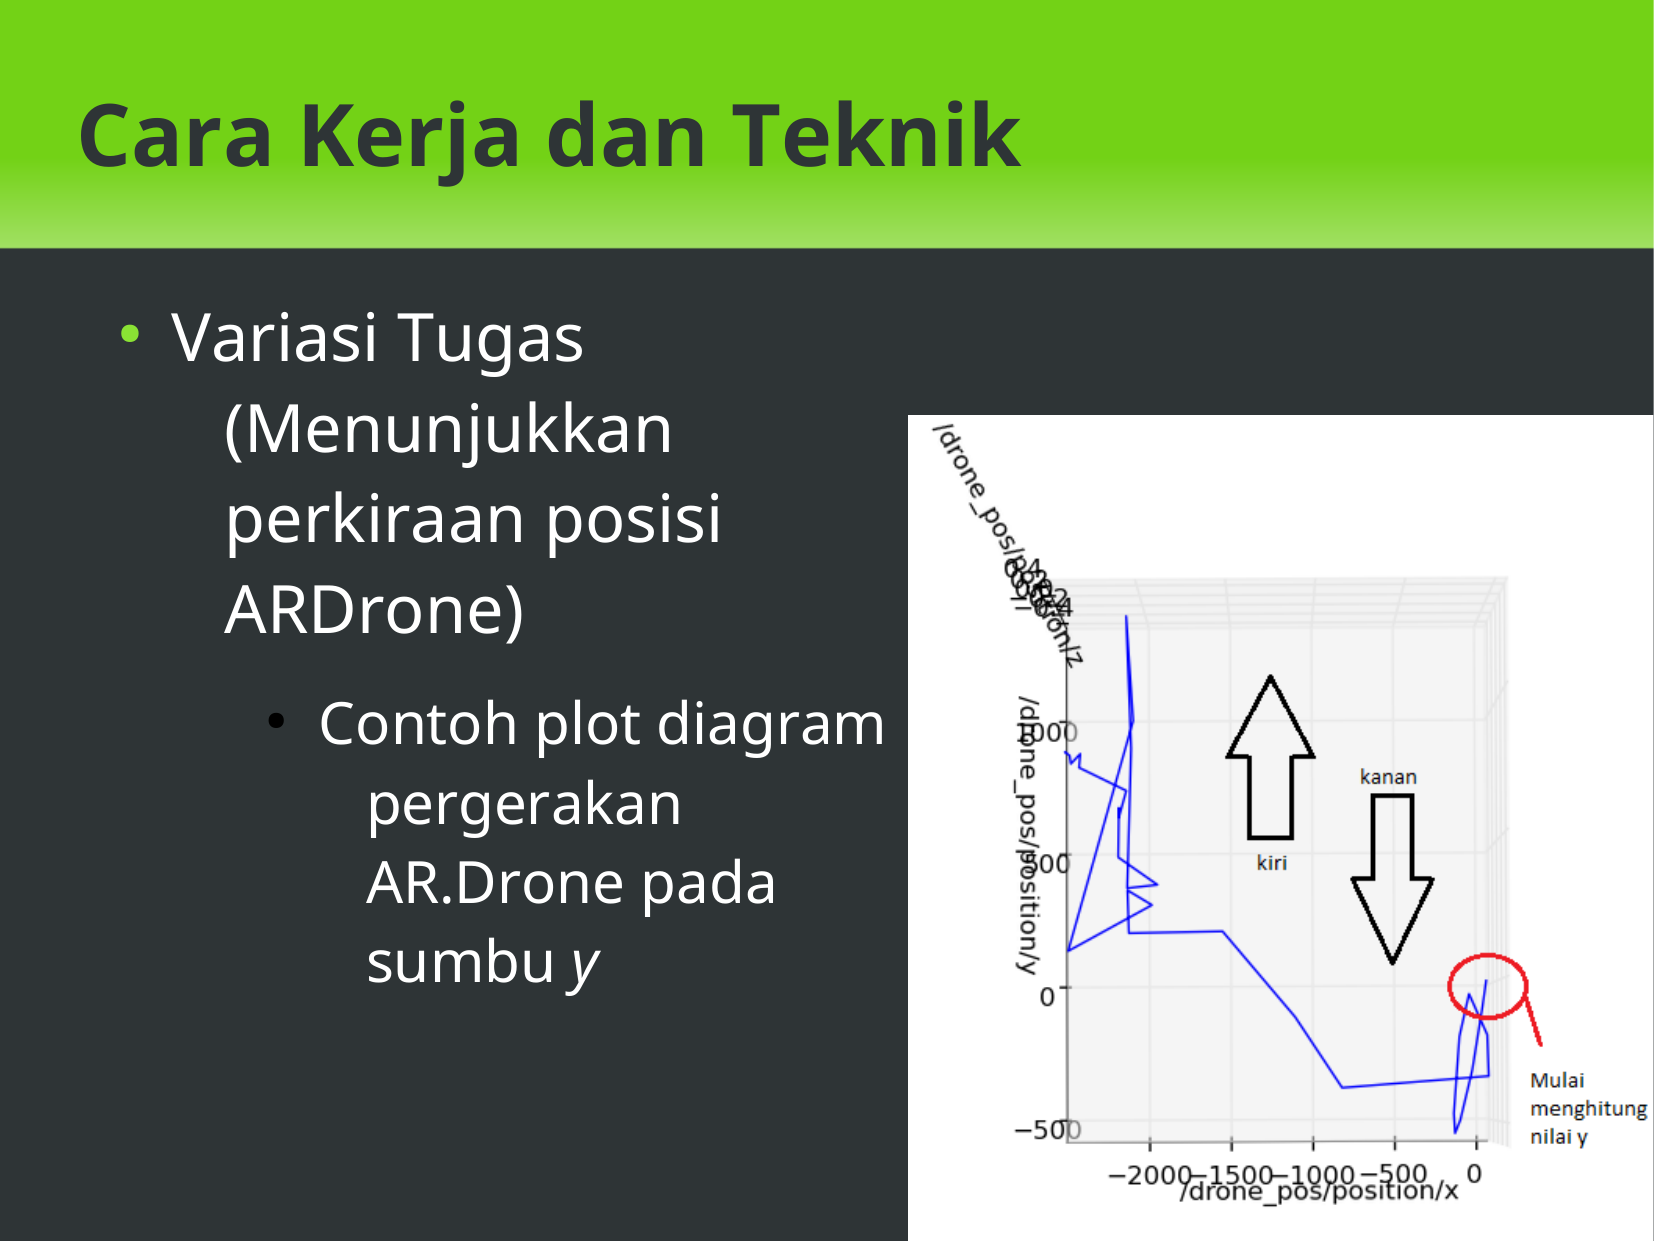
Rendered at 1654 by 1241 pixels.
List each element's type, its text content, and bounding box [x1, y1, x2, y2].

picture [0, 0, 1654, 1241]
list Variasi Tugas (Menunjukkan perkiraan posisi ARDrone) Contoh plot diagram pergerakan AR.Drone pada sumbu y [82, 290, 901, 1094]
title Cara Kerja dan Teknik [76, 29, 1565, 237]
